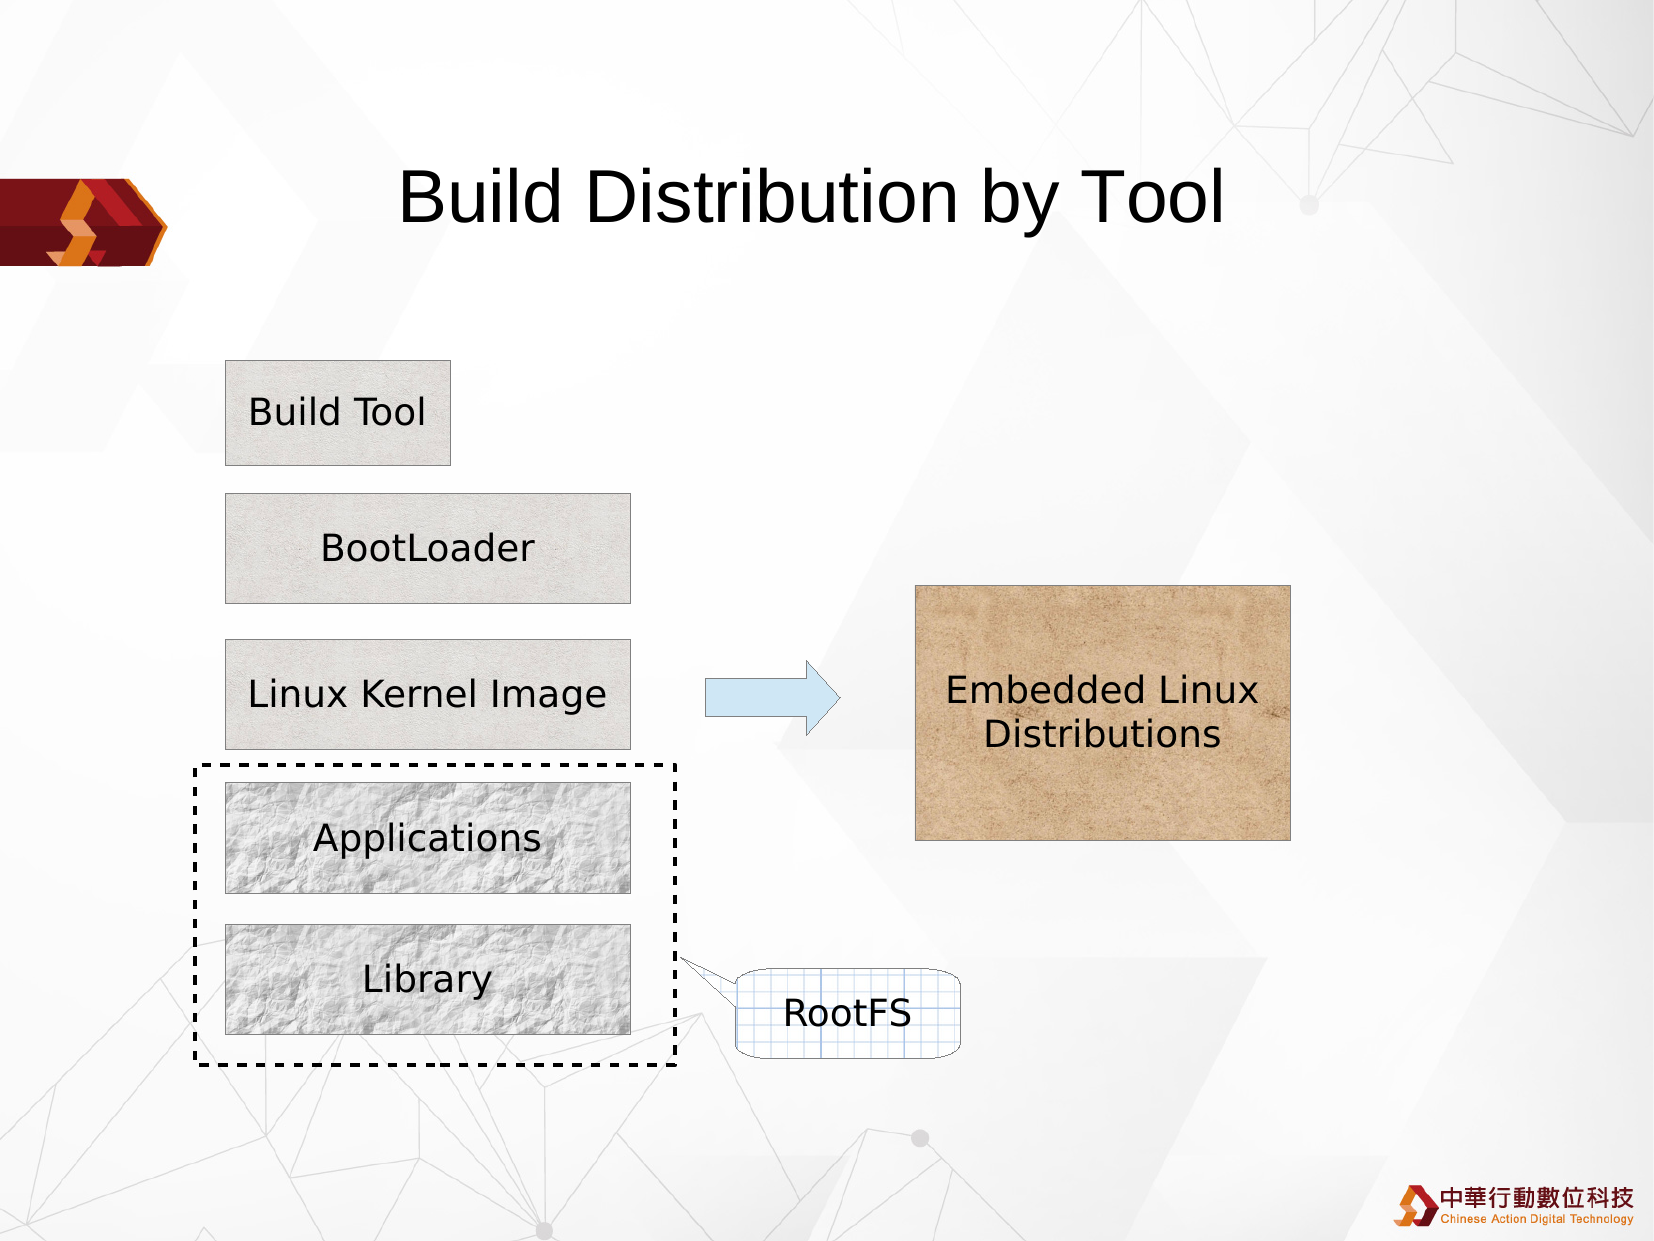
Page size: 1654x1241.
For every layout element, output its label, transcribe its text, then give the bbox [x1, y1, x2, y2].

picture [0, 0, 1654, 1241]
text_box [705, 660, 841, 736]
text_box Library [225, 924, 631, 1035]
text_box Build Tool [225, 360, 451, 466]
text_box Linux Kernel Image [225, 639, 631, 750]
text_box Applications [225, 782, 631, 894]
text_box RootFS [680, 957, 961, 1059]
text_box BootLoader [225, 493, 631, 604]
title Build Distribution by Tool [118, 112, 1506, 281]
text_box Embedded Linux Distributions [915, 585, 1291, 841]
